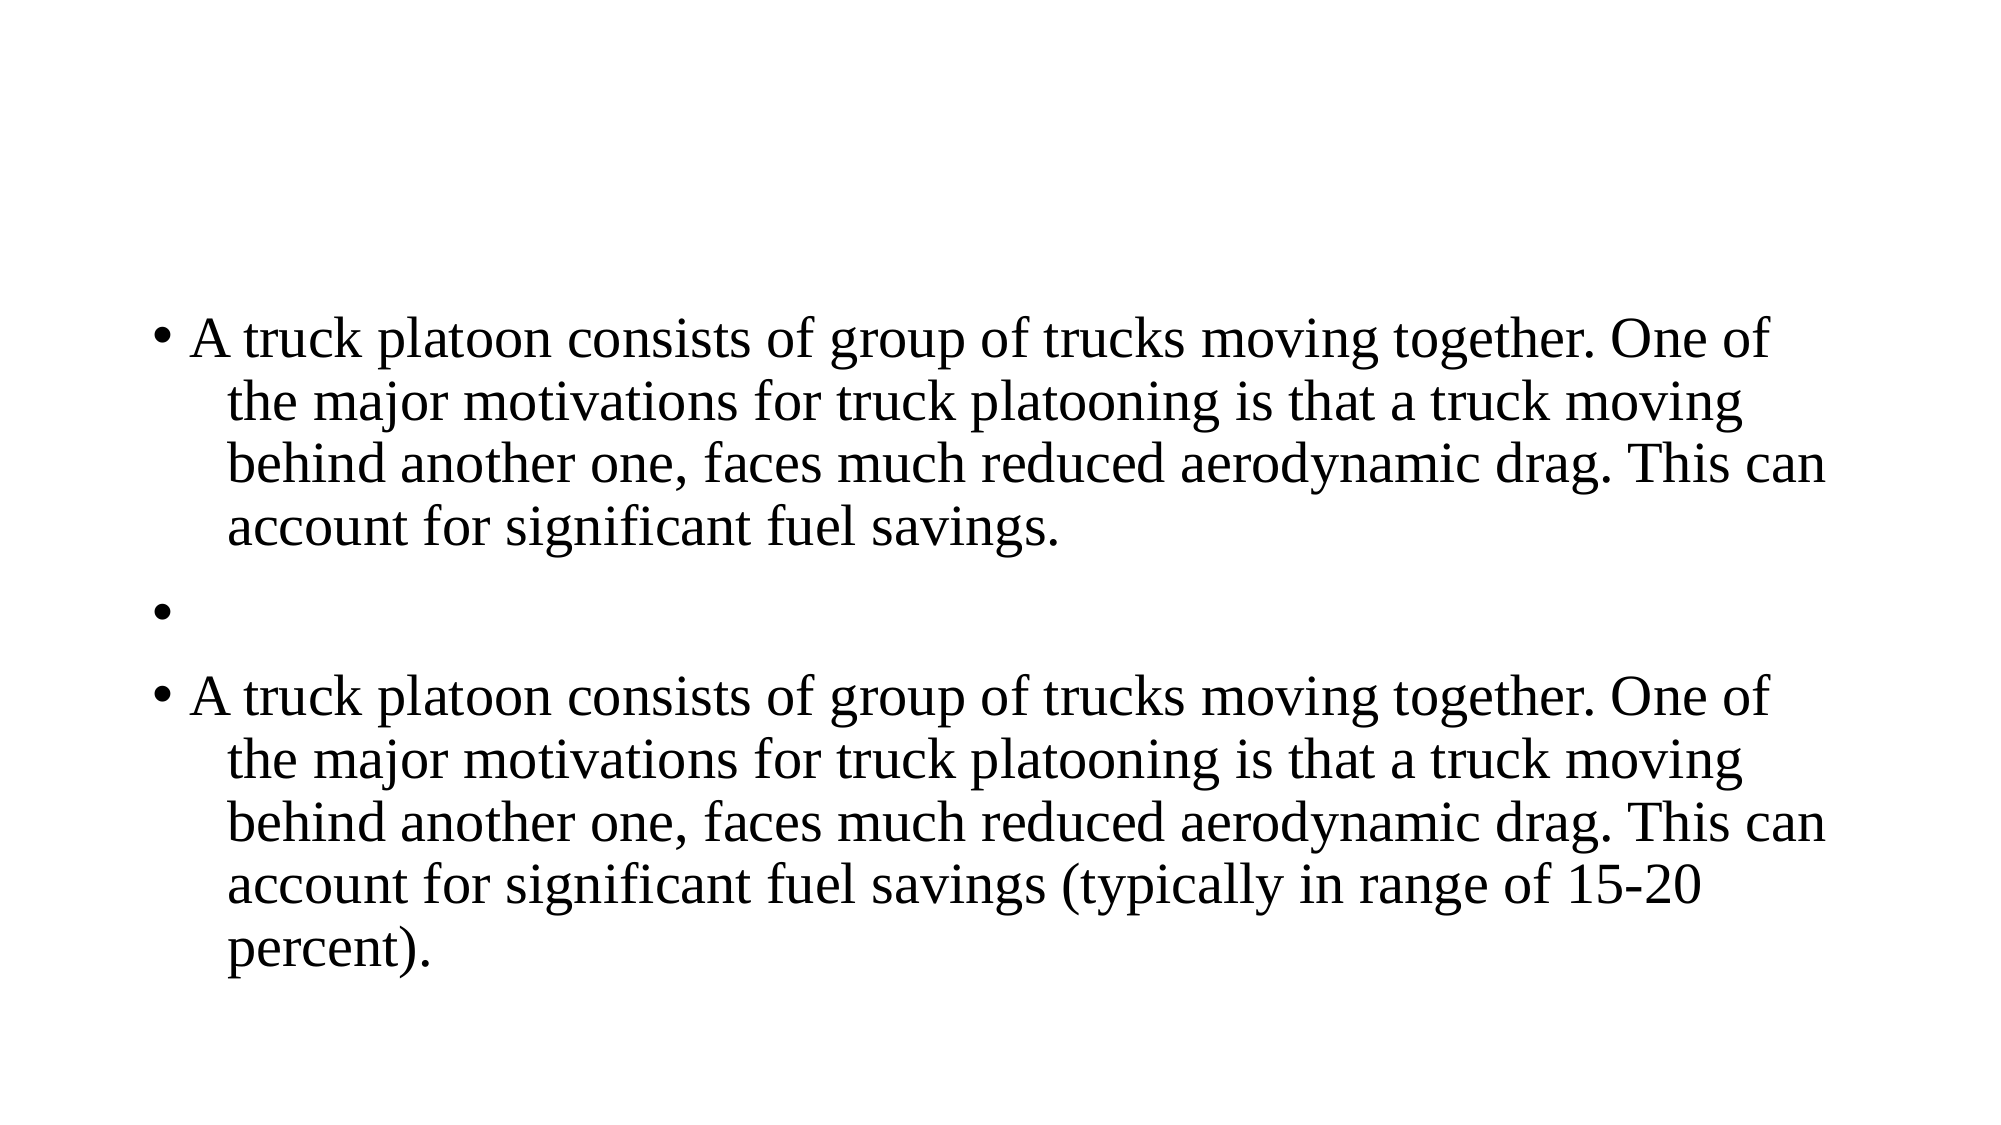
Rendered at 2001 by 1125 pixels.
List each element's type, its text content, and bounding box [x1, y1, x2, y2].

list A truck platoon consists of group of trucks moving together. One of the major motivations for truck platooning is that a truck moving behind another one, faces much reduced aerodynamic drag. This can account for significant fuel savings. A truck platoon consists of group of trucks moving together. One of the major motivations for truck platooning is that a truck moving behind another one, faces much reduced aerodynamic drag. This can account for significant fuel savings (typically in range of 15-20 percent). [137, 299, 1863, 1014]
